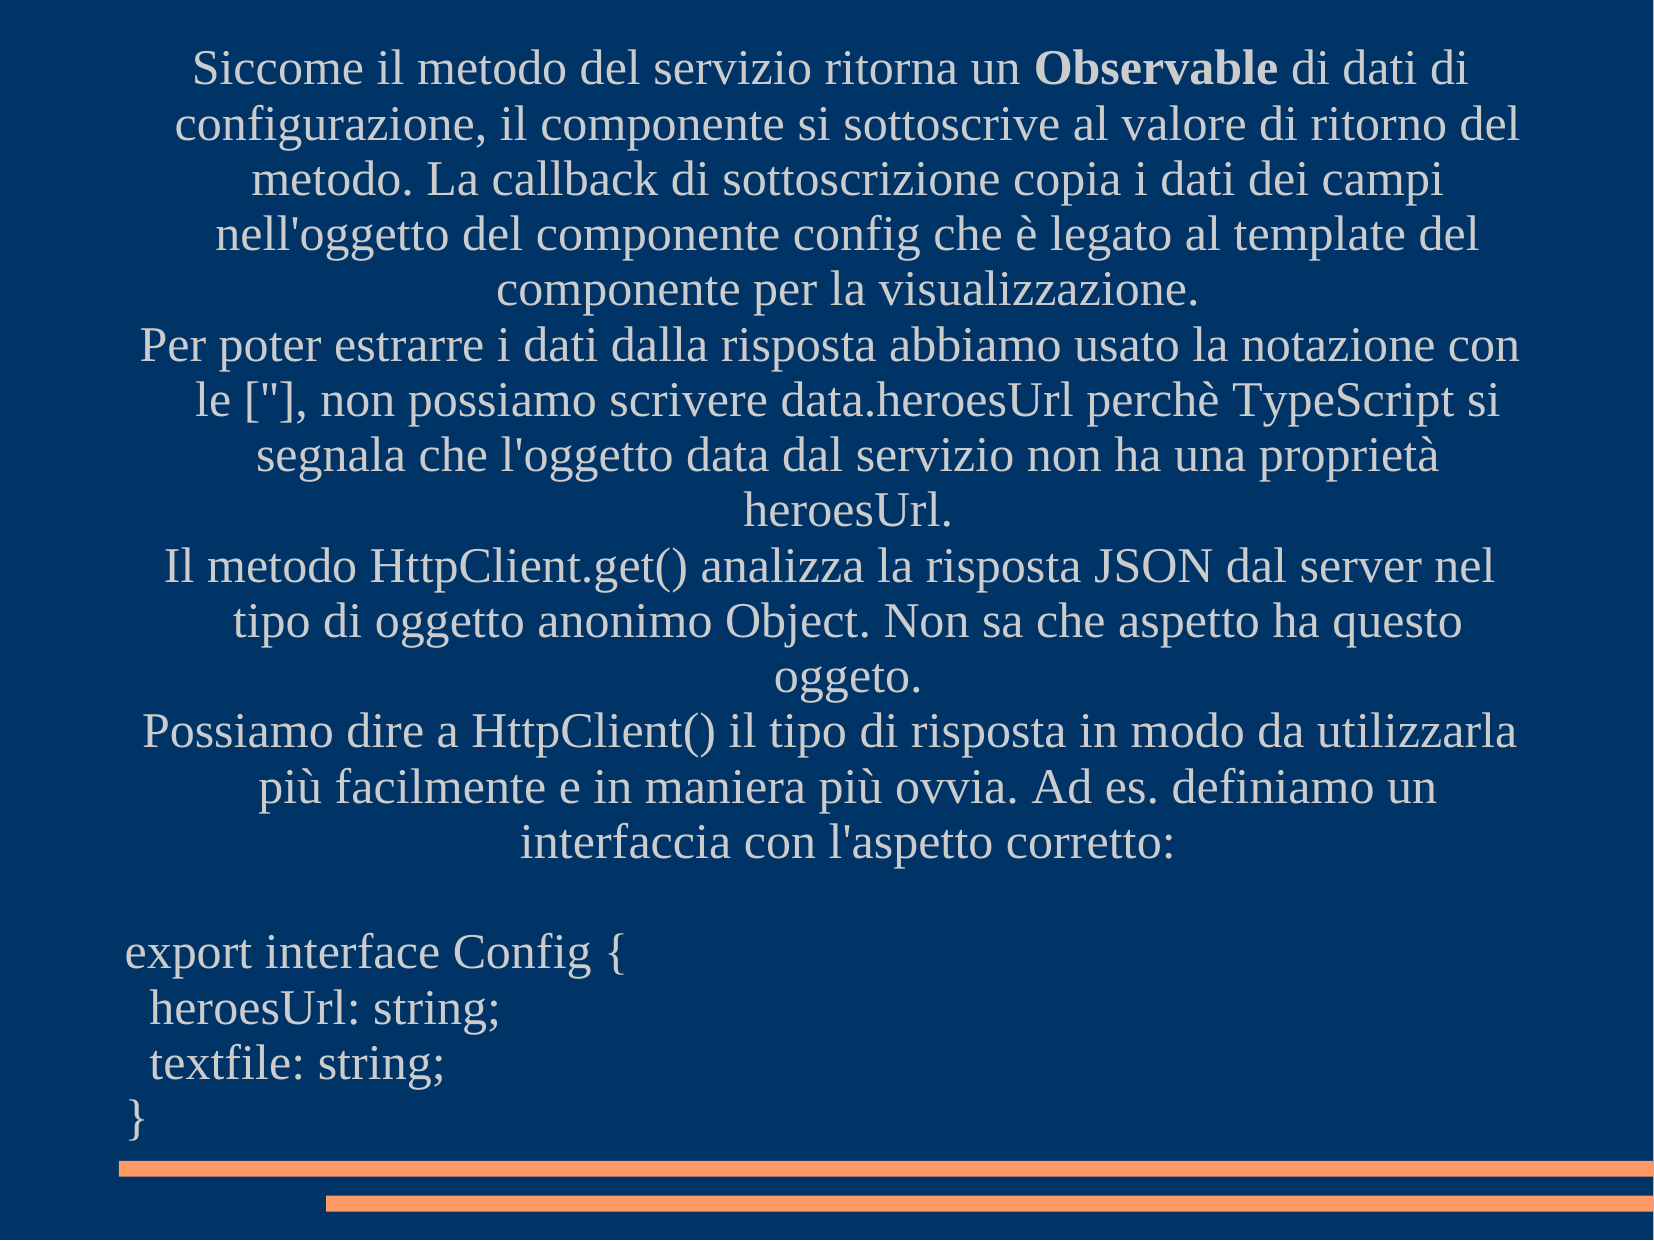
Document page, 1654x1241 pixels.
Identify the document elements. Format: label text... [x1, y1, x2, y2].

subtitle Siccome il metodo del servizio ritorna un Observable di dati di configurazione, il componente si sottoscrive al valore di ritorno del metodo. La callback di sottoscrizione copia i dati dei campi nell'oggetto del componente config che è legato al template del componente per la visualizzazione. Per poter estrarre i dati dalla risposta abbiamo usato la notazione con le [''], non possiamo scrivere data.heroesUrl perchè TypeScript si segnala che l'oggetto data dal servizio non ha una proprietà heroesUrl. Il metodo HttpClient.get() analizza la risposta JSON dal server nel tipo di oggetto anonimo Object. Non sa che aspetto ha questo oggeto. Possiamo dire a HttpClient() il tipo di risposta in modo da utilizzarla più facilmente e in maniera più ovvia. Ad es. definiamo un interfaccia con l'aspetto corretto: export interface Config { heroesUrl: string; textfile: string; } [124, 28, 1537, 1241]
